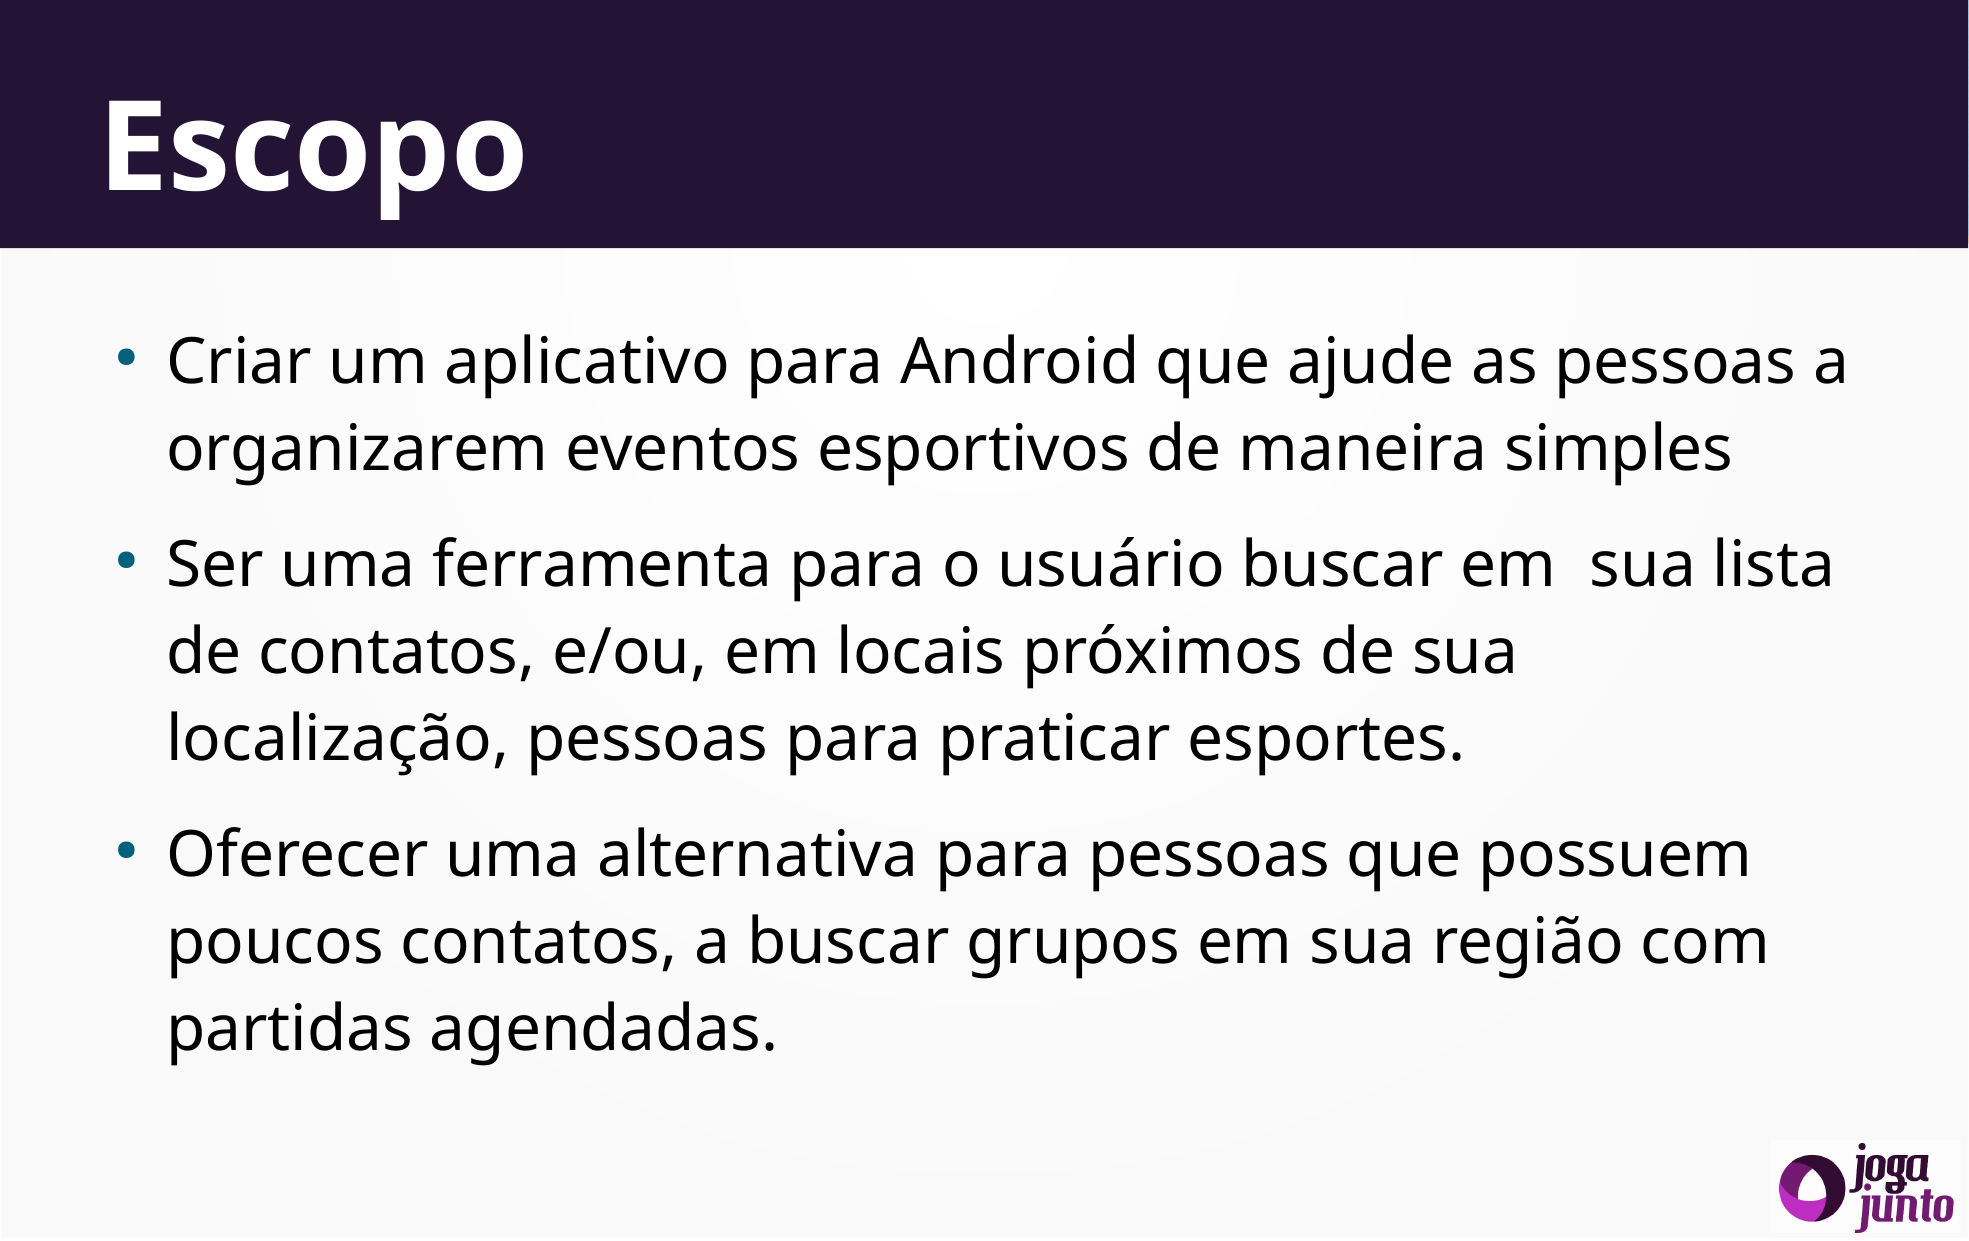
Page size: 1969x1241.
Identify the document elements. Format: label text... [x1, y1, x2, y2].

picture [0, 249, 1969, 1241]
list Criar um aplicativo para Android que ajude as pessoas a organizarem eventos esportivos de maneira simples Ser uma ferramenta para o usuário buscar em sua lista de contatos, e/ou, em locais próximos de sua localização, pessoas para praticar esportes. Oferecer uma alternativa para pessoas que possuem poucos contatos, a buscar grupos em sua região com partidas agendadas. [98, 315, 1861, 1081]
title Escopo [98, 19, 1870, 227]
